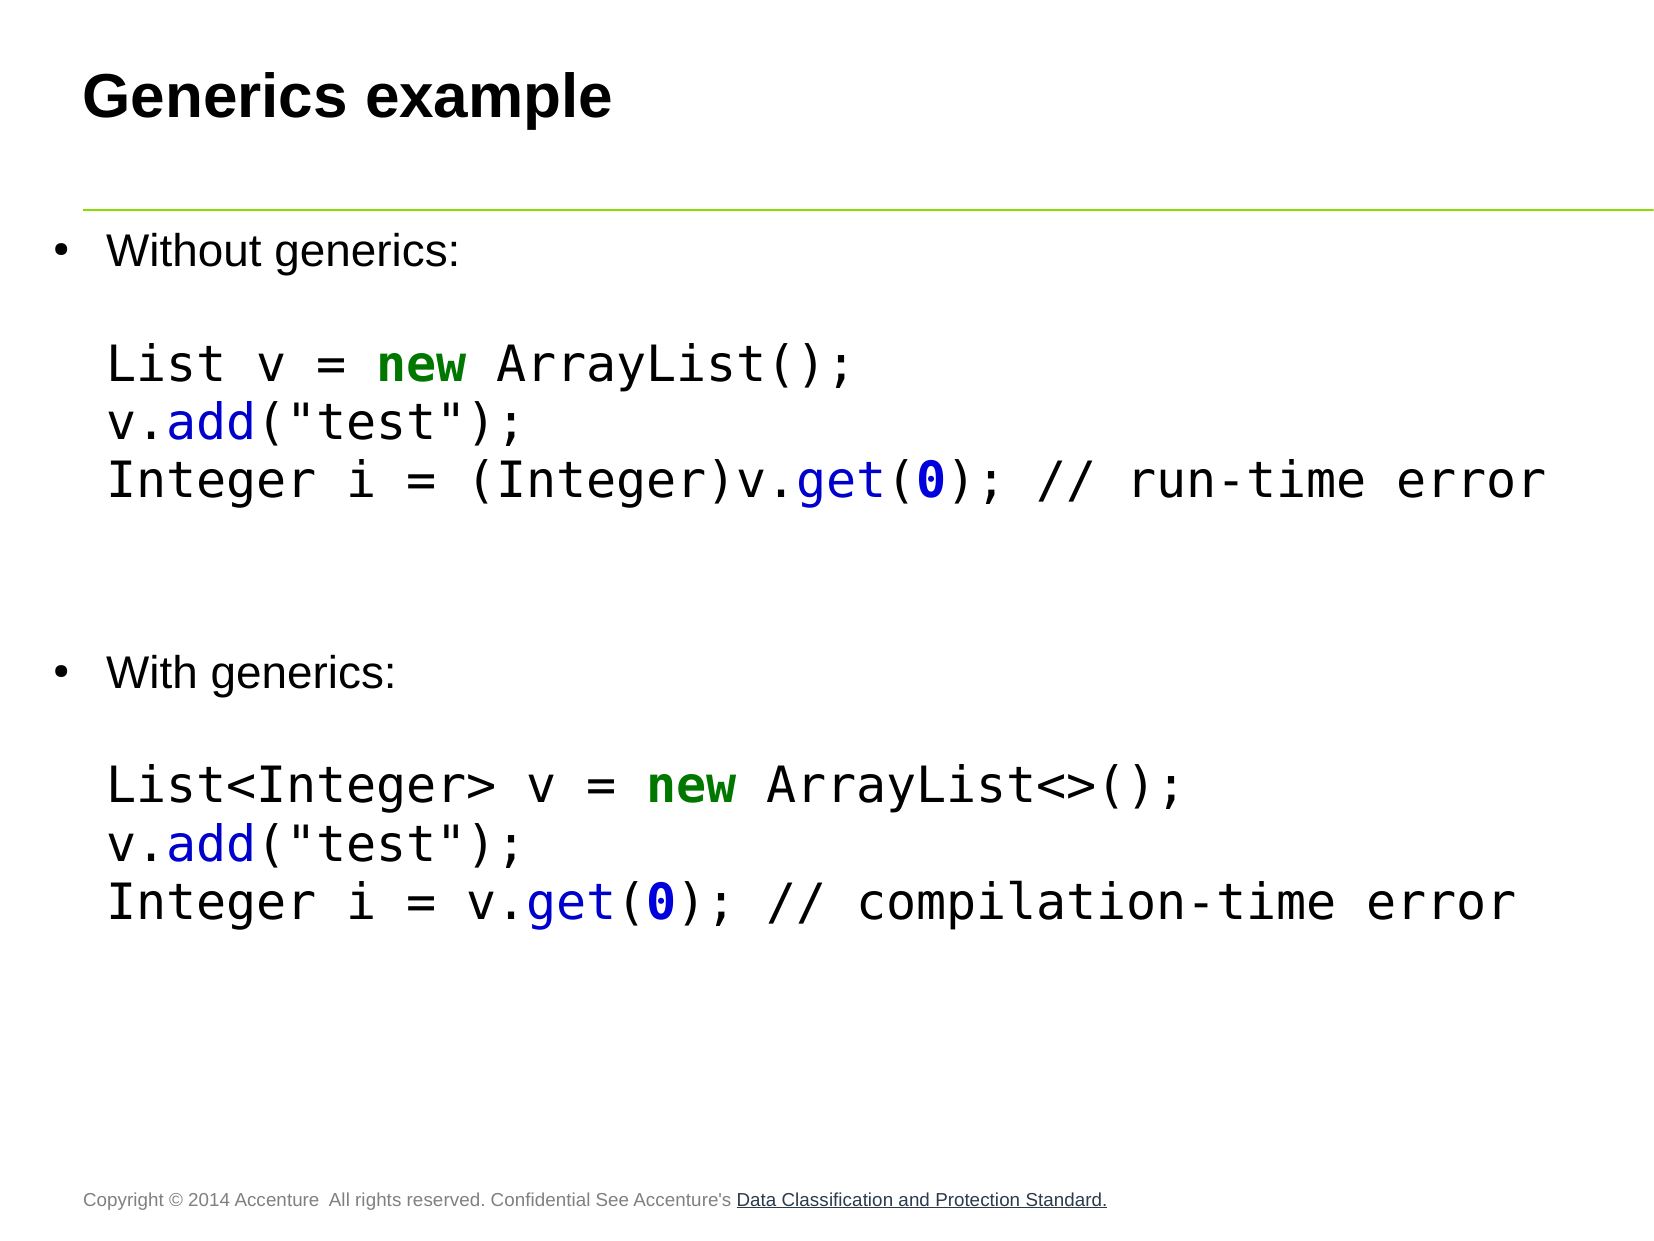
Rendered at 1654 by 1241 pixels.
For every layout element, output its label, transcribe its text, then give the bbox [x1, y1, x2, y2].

list Without generics: List v = new ArrayList(); v.add("test"); Integer i = (Integer)v.get(0); // run-time error With generics: List<Integer> v = new ArrayList<>(); v.add("test"); Integer i = v.get(0); // compilation-time error [35, 225, 1607, 1186]
title Generics example [82, 40, 1571, 151]
